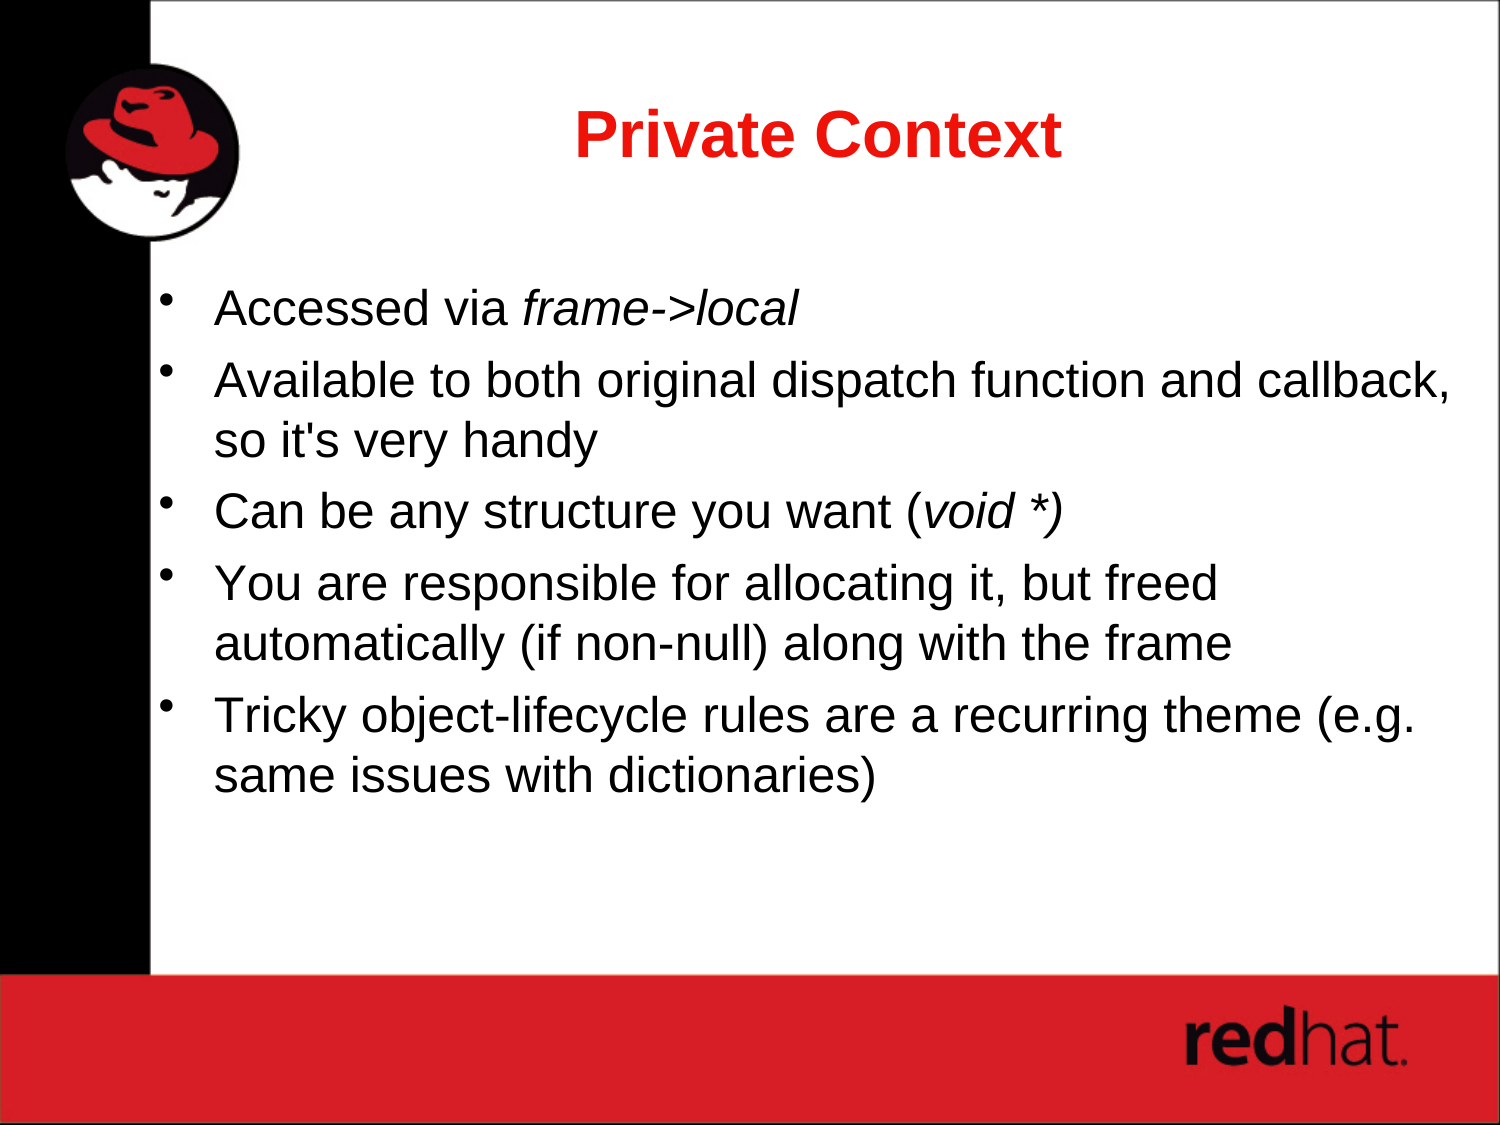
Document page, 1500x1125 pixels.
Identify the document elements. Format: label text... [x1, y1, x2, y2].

title Private Context [249, 62, 1388, 201]
picture [0, 0, 1500, 1125]
list Accessed via frame->local Available to both original dispatch function and callback, so it's very handy Can be any structure you want (void *) You are responsible for allocating it, but freed automatically (if non-null) along with the frame Tricky object-lifecycle rules are a recurring theme (e.g. same issues with dictionaries) [142, 267, 1493, 997]
